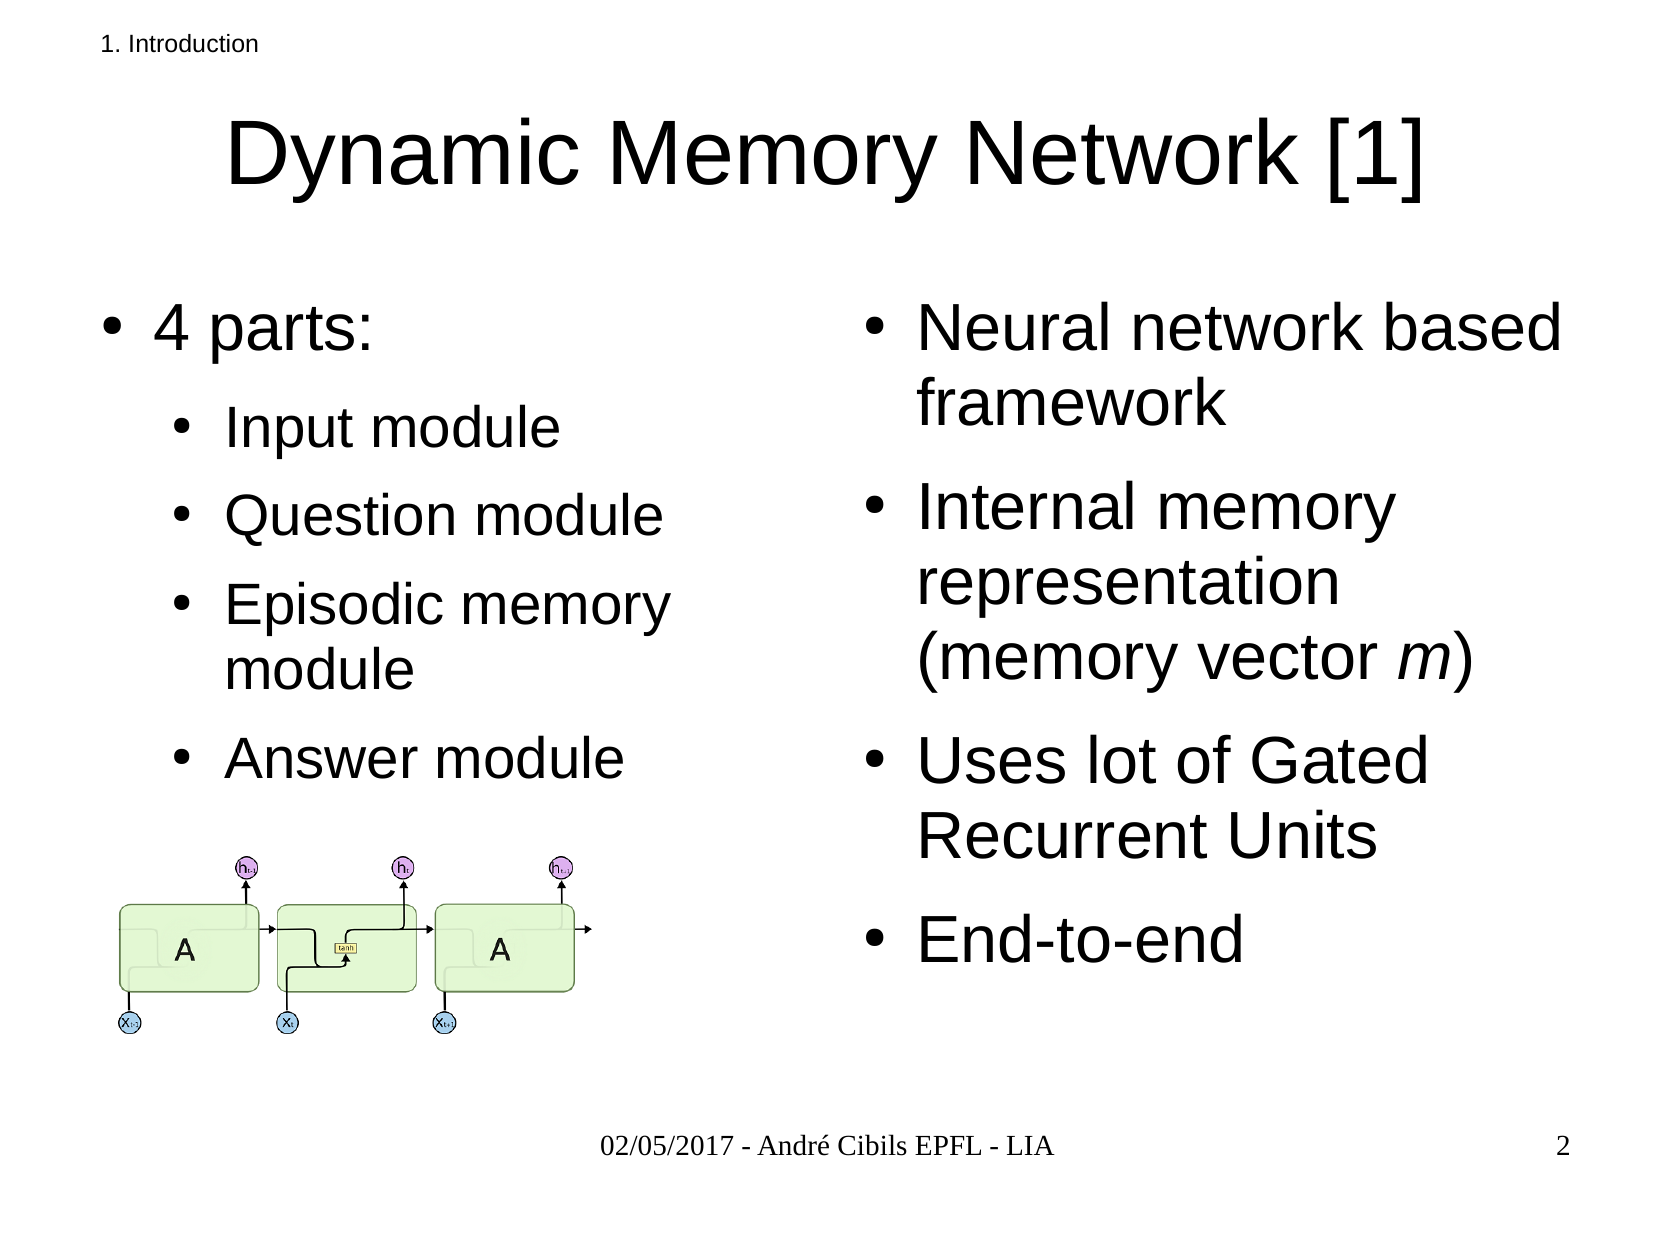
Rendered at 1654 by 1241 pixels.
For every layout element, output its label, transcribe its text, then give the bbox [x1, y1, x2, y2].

title Dynamic Memory Network [1] [82, 49, 1571, 257]
list Neural network based framework Internal memory representation (memory vector m) Uses lot of Gated Recurrent Units End-to-end [845, 290, 1572, 1186]
list 4 parts: Input module Question module Episodic memory module Answer module [82, 290, 809, 1109]
picture [118, 856, 592, 1034]
list 1. Introduction [29, 29, 945, 58]
